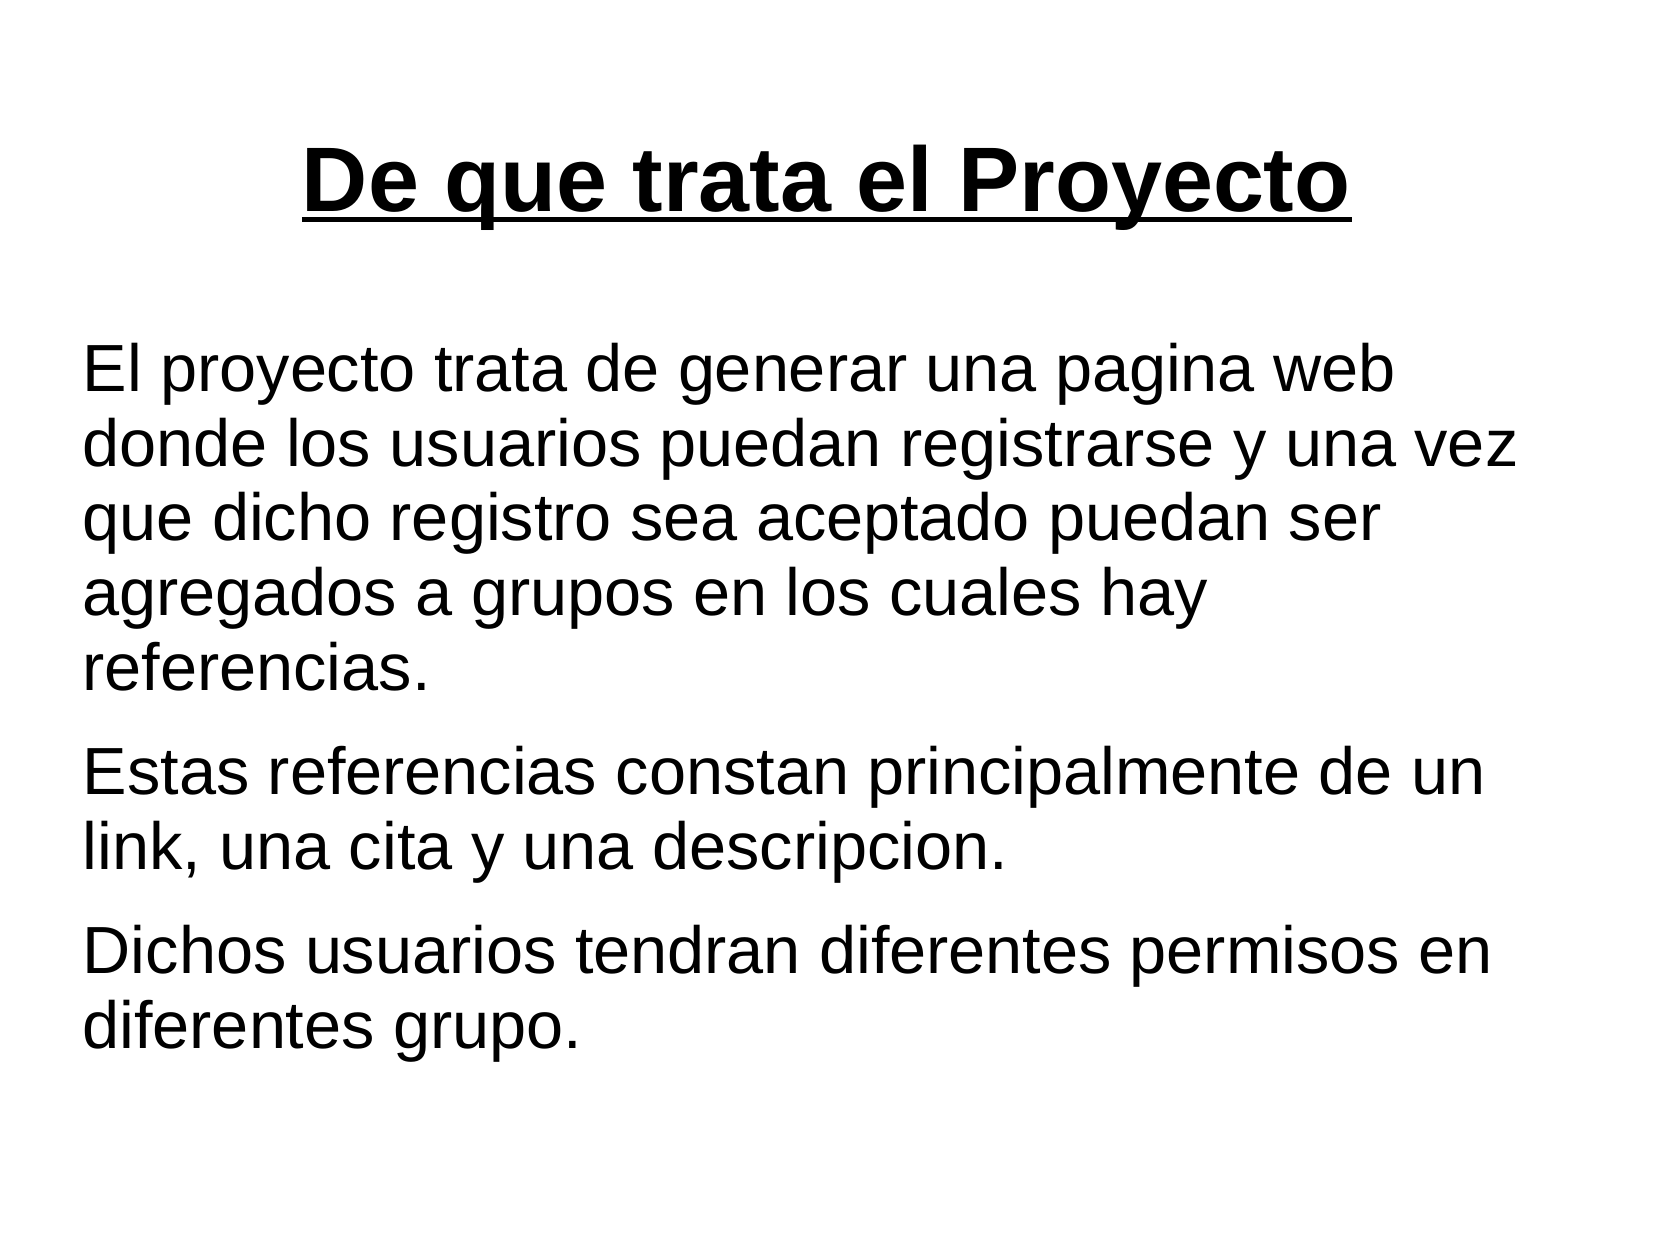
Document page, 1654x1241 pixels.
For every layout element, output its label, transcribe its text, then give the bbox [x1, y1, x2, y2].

title De que trata el Proyecto [82, 76, 1571, 284]
list El proyecto trata de generar una pagina web donde los usuarios puedan registrarse y una vez que dicho registro sea aceptado puedan ser agregados a grupos en los cuales hay referencias. Estas referencias constan principalmente de un link, una cita y una descripcion. Dichos usuarios tendran diferentes permisos en diferentes grupo. [82, 330, 1571, 1079]
